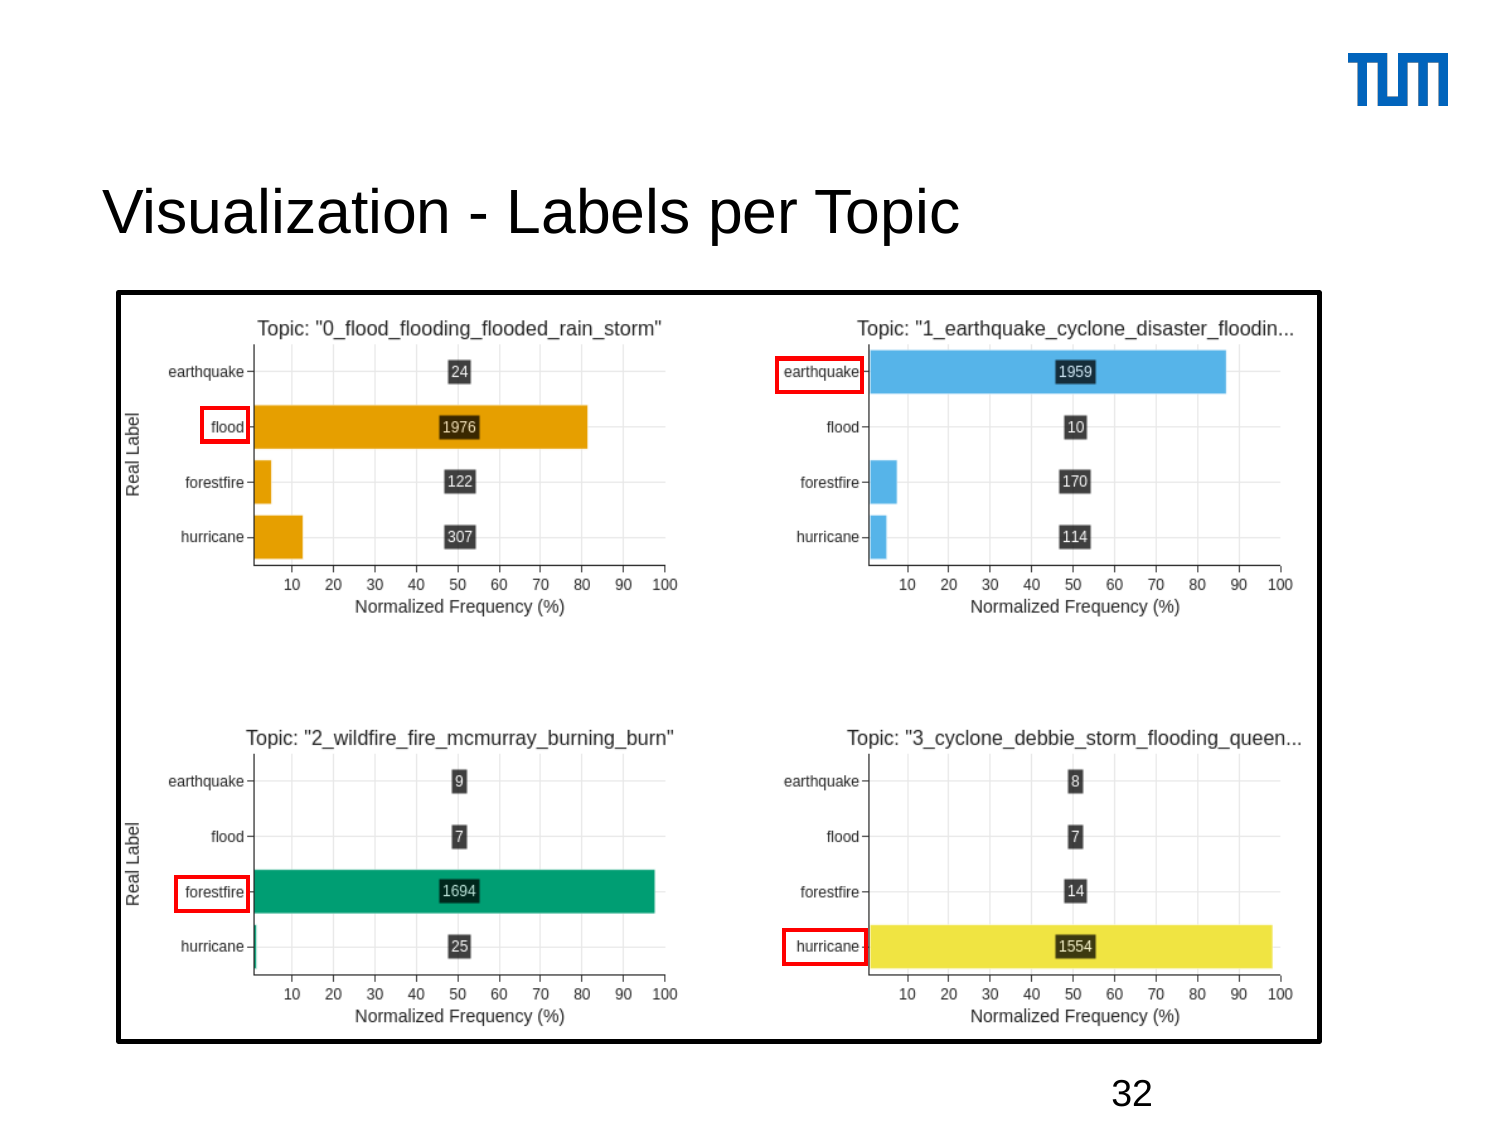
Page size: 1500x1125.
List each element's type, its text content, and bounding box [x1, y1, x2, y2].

text_box Visualization - Labels per Topic [102, 166, 1020, 235]
picture [1348, 53, 1448, 106]
picture [120, 294, 1318, 1040]
text_box <number> [1111, 1061, 1448, 1122]
